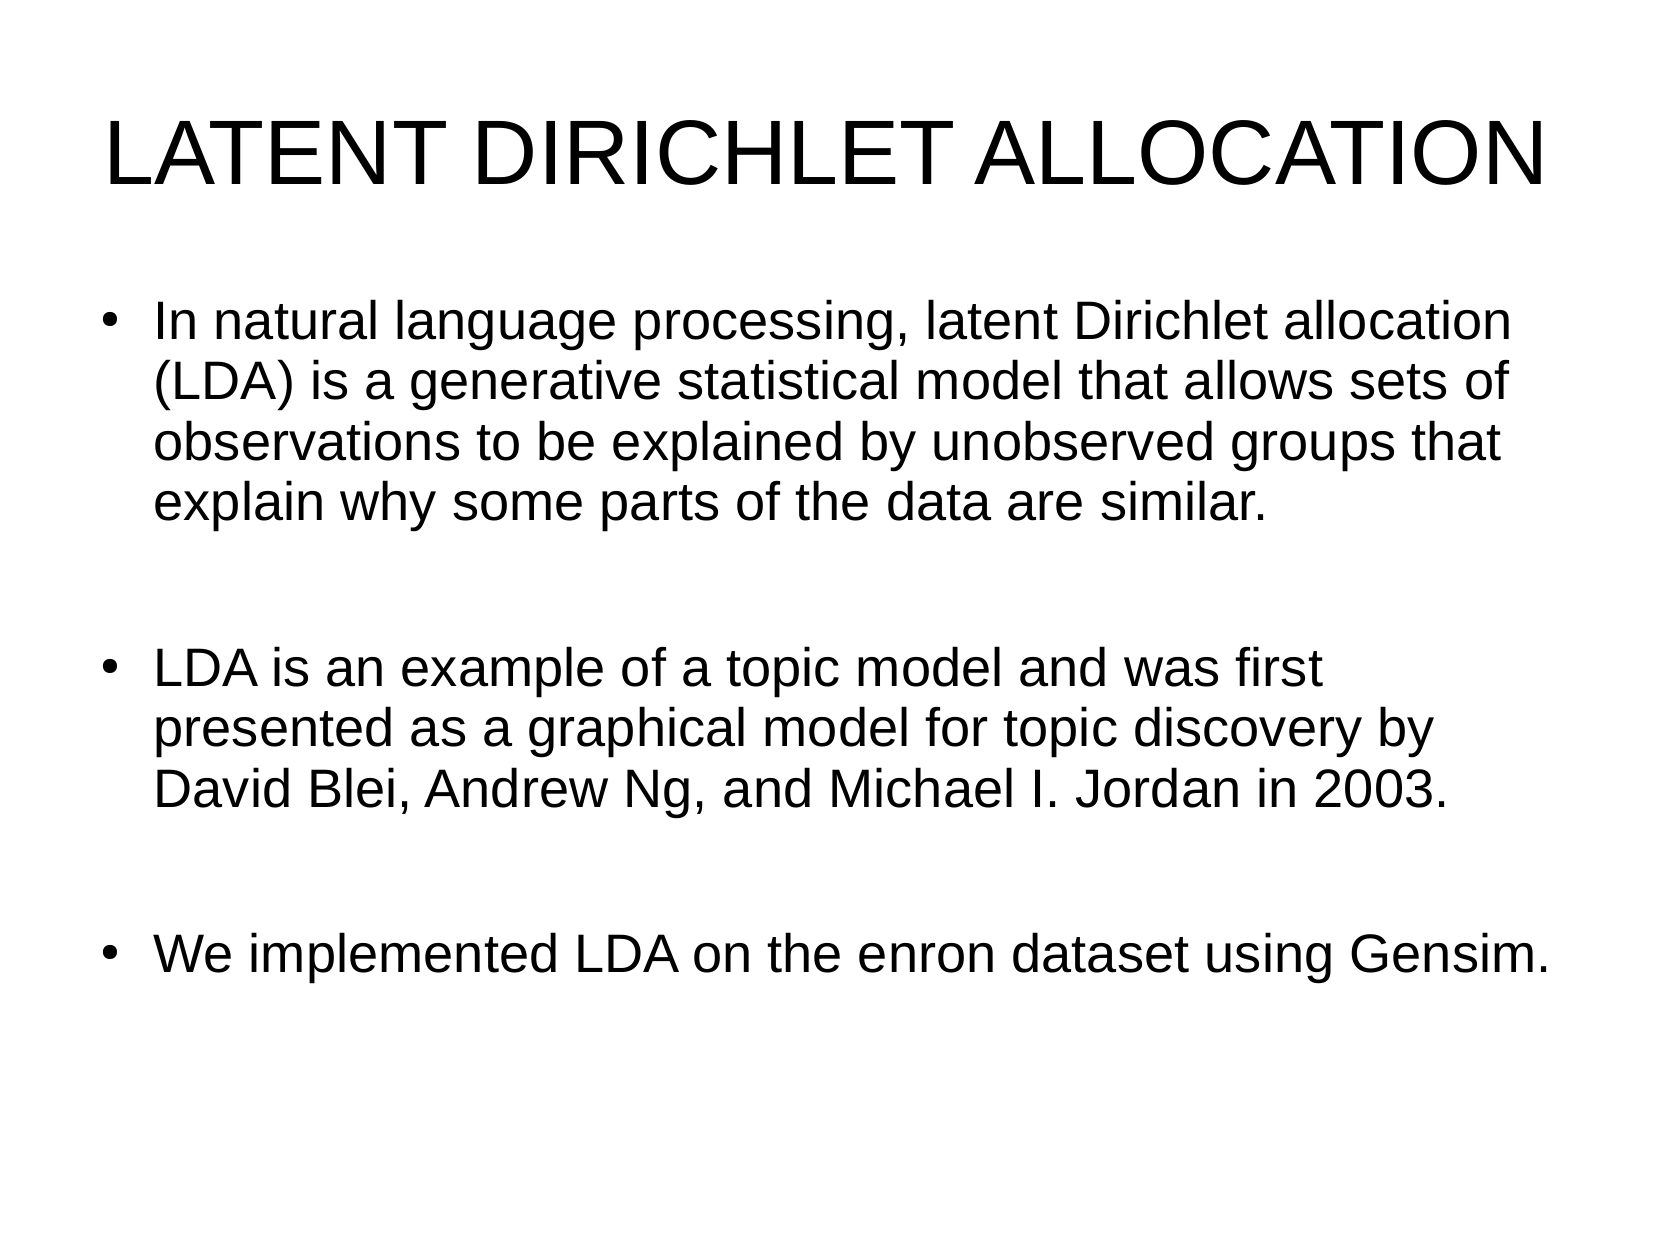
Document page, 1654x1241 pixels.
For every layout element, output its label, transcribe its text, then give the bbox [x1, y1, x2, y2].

list In natural language processing, latent Dirichlet allocation (LDA) is a generative statistical model that allows sets of observations to be explained by unobserved groups that explain why some parts of the data are similar. LDA is an example of a topic model and was first presented as a graphical model for topic discovery by David Blei, Andrew Ng, and Michael I. Jordan in 2003. We implemented LDA on the enron dataset using Gensim. [82, 290, 1571, 1010]
title LATENT DIRICHLET ALLOCATION [82, 49, 1571, 257]
